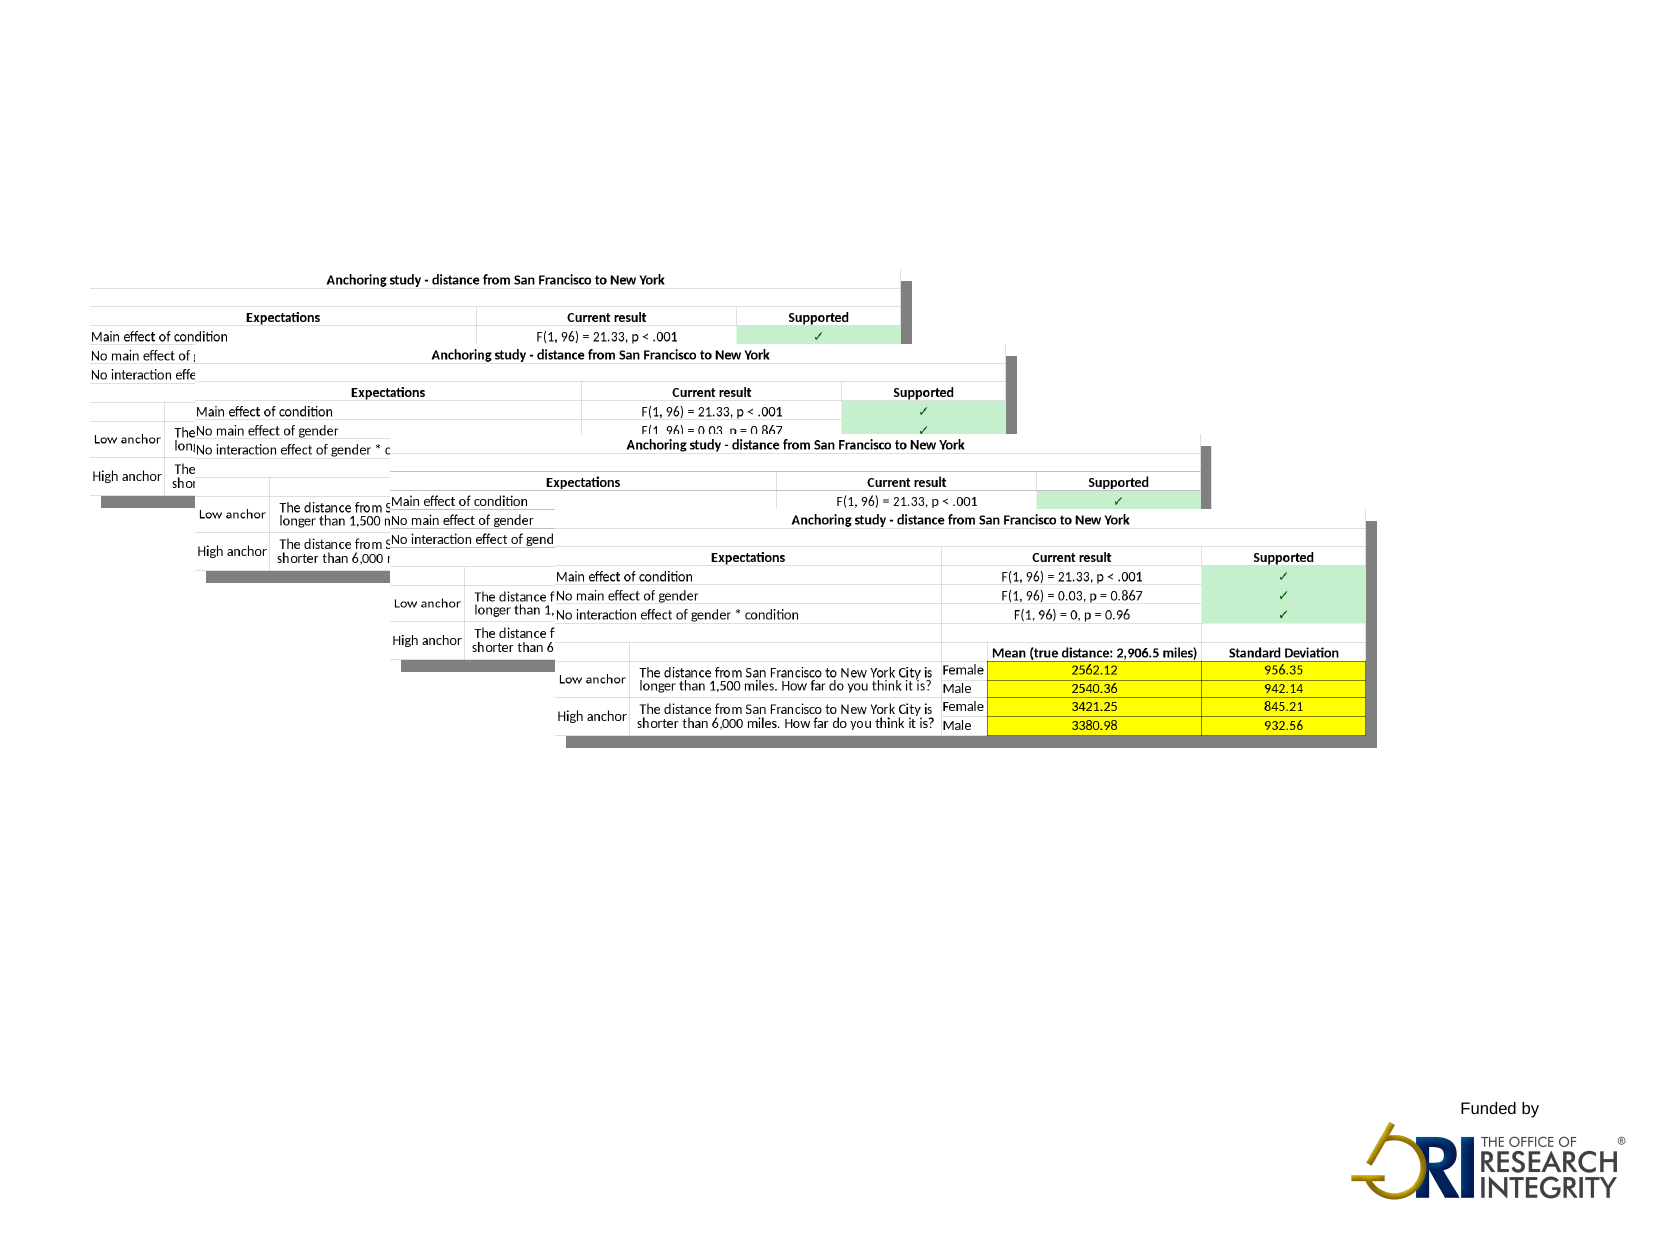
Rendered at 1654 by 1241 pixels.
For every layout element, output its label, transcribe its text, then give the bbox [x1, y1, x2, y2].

picture [90, 269, 1366, 736]
picture [1341, 1109, 1636, 1216]
text_box Funded by [1380, 1091, 1621, 1126]
